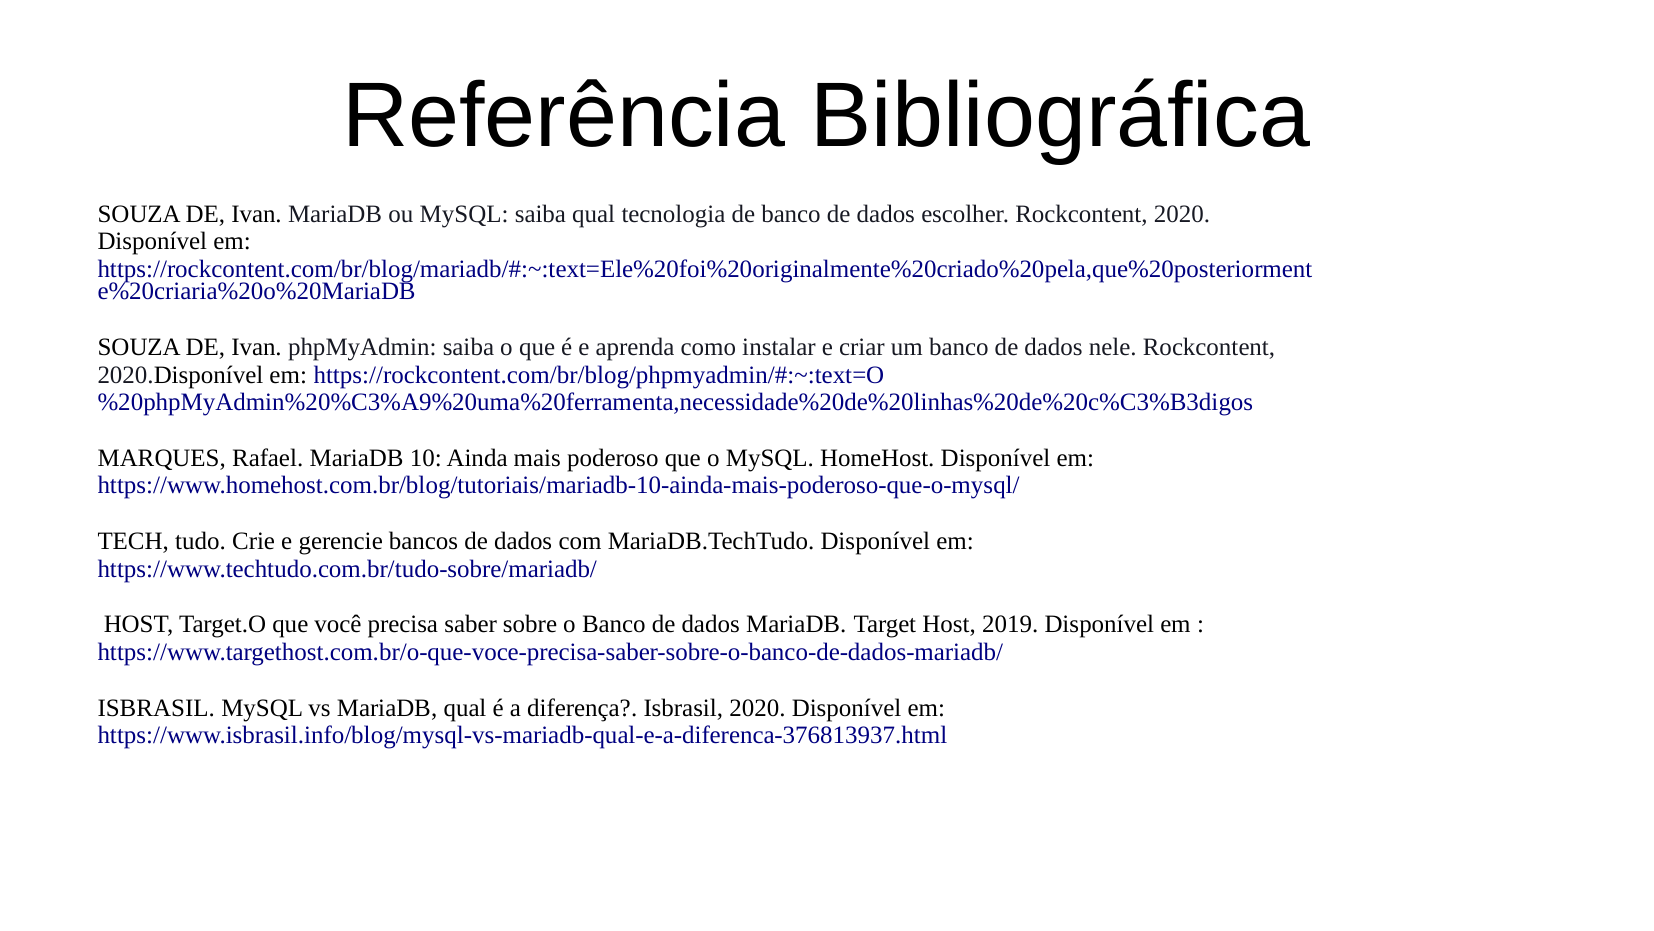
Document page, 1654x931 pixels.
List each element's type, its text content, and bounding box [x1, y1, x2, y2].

text_box SOUZA DE, Ivan. MariaDB ou MySQL: saiba qual tecnologia de banco de dados escolher. Rockcontent, 2020. Disponível em: https://rockcontent.com/br/blog/mariadb/#:~:text=Ele%20foi%20originalmente%20criado%20pela,que%20posteriormente%20criaria%20o%20MariaDB SOUZA DE, Ivan. phpMyAdmin: saiba o que é e aprenda como instalar e criar um banco de dados nele. Rockcontent, 2020.Disponível em: https://rockcontent.com/br/blog/phpmyadmin/#:~:text=O %20phpMyAdmin%20%C3%A9%20uma%20ferramenta,necessidade%20de%20linhas%20de%20c%C3%B3digos MARQUES, Rafael. MariaDB 10: Ainda mais poderoso que o MySQL. HomeHost. Disponível em: https://www.homehost.com.br/blog/tutoriais/mariadb-10-ainda-mais-poderoso-que-o-mysql/ TECH, tudo. Crie e gerencie bancos de dados com MariaDB.TechTudo. Disponível em: https://www.techtudo.com.br/tudo-sobre/mariadb/ HOST, Target.O que você precisa saber sobre o Banco de dados MariaDB. Target Host, 2019. Disponível em :https://www.targethost.com.br/o-que-voce-precisa-saber-sobre-o-banco-de-dados-mariadb/ ISBRASIL. MySQL vs MariaDB, qual é a diferença?. Isbrasil, 2020. Disponível em: https://www.isbrasil.info/blog/mysql-vs-mariadb-qual-e-a-diferenca-376813937.html [82, 192, 1335, 878]
title Referência Bibliográfica [82, 37, 1571, 193]
